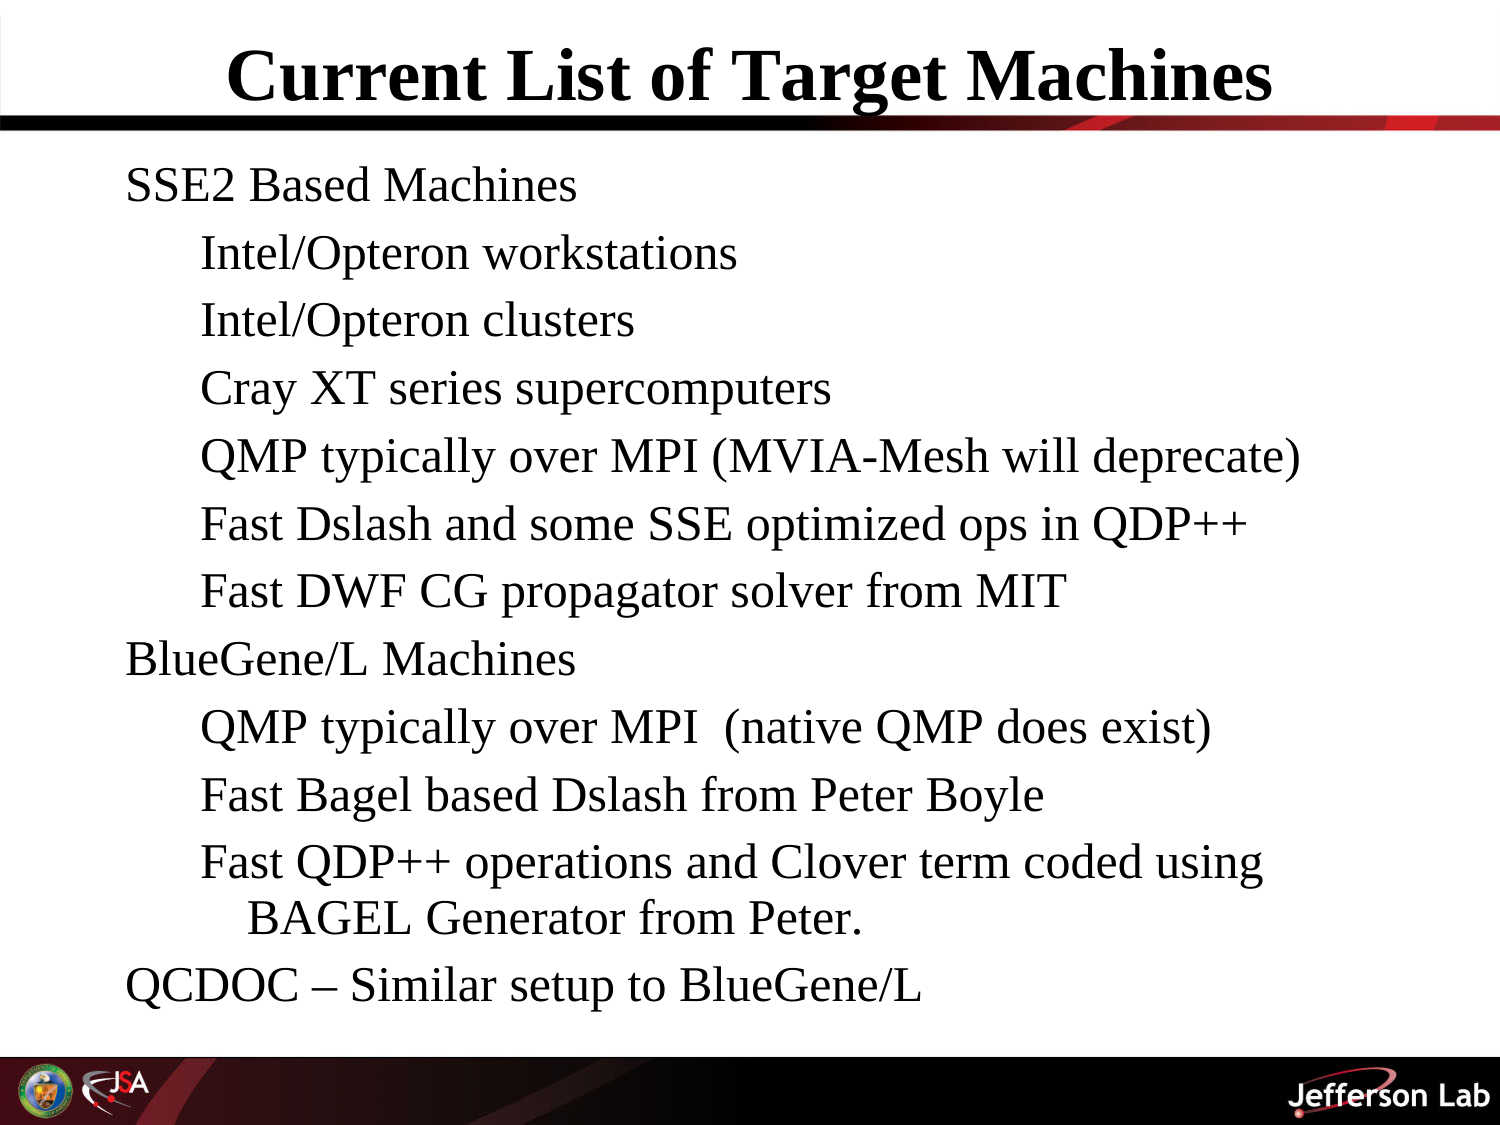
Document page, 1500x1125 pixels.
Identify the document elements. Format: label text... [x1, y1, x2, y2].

list SSE2 Based Machines Intel/Opteron workstations Intel/Opteron clusters Cray XT series supercomputers QMP typically over MPI (MVIA-Mesh will deprecate) Fast Dslash and some SSE optimized ops in QDP++ Fast DWF CG propagator solver from MIT BlueGene/L Machines QMP typically over MPI (native QMP does exist) Fast Bagel based Dslash from Peter Boyle Fast QDP++ operations and Clover term coded using BAGEL Generator from Peter. QCDOC – Similar setup to BlueGene/L [125, 156, 1401, 1018]
picture [0, 0, 1500, 1125]
title Current List of Target Machines [112, 7, 1388, 143]
